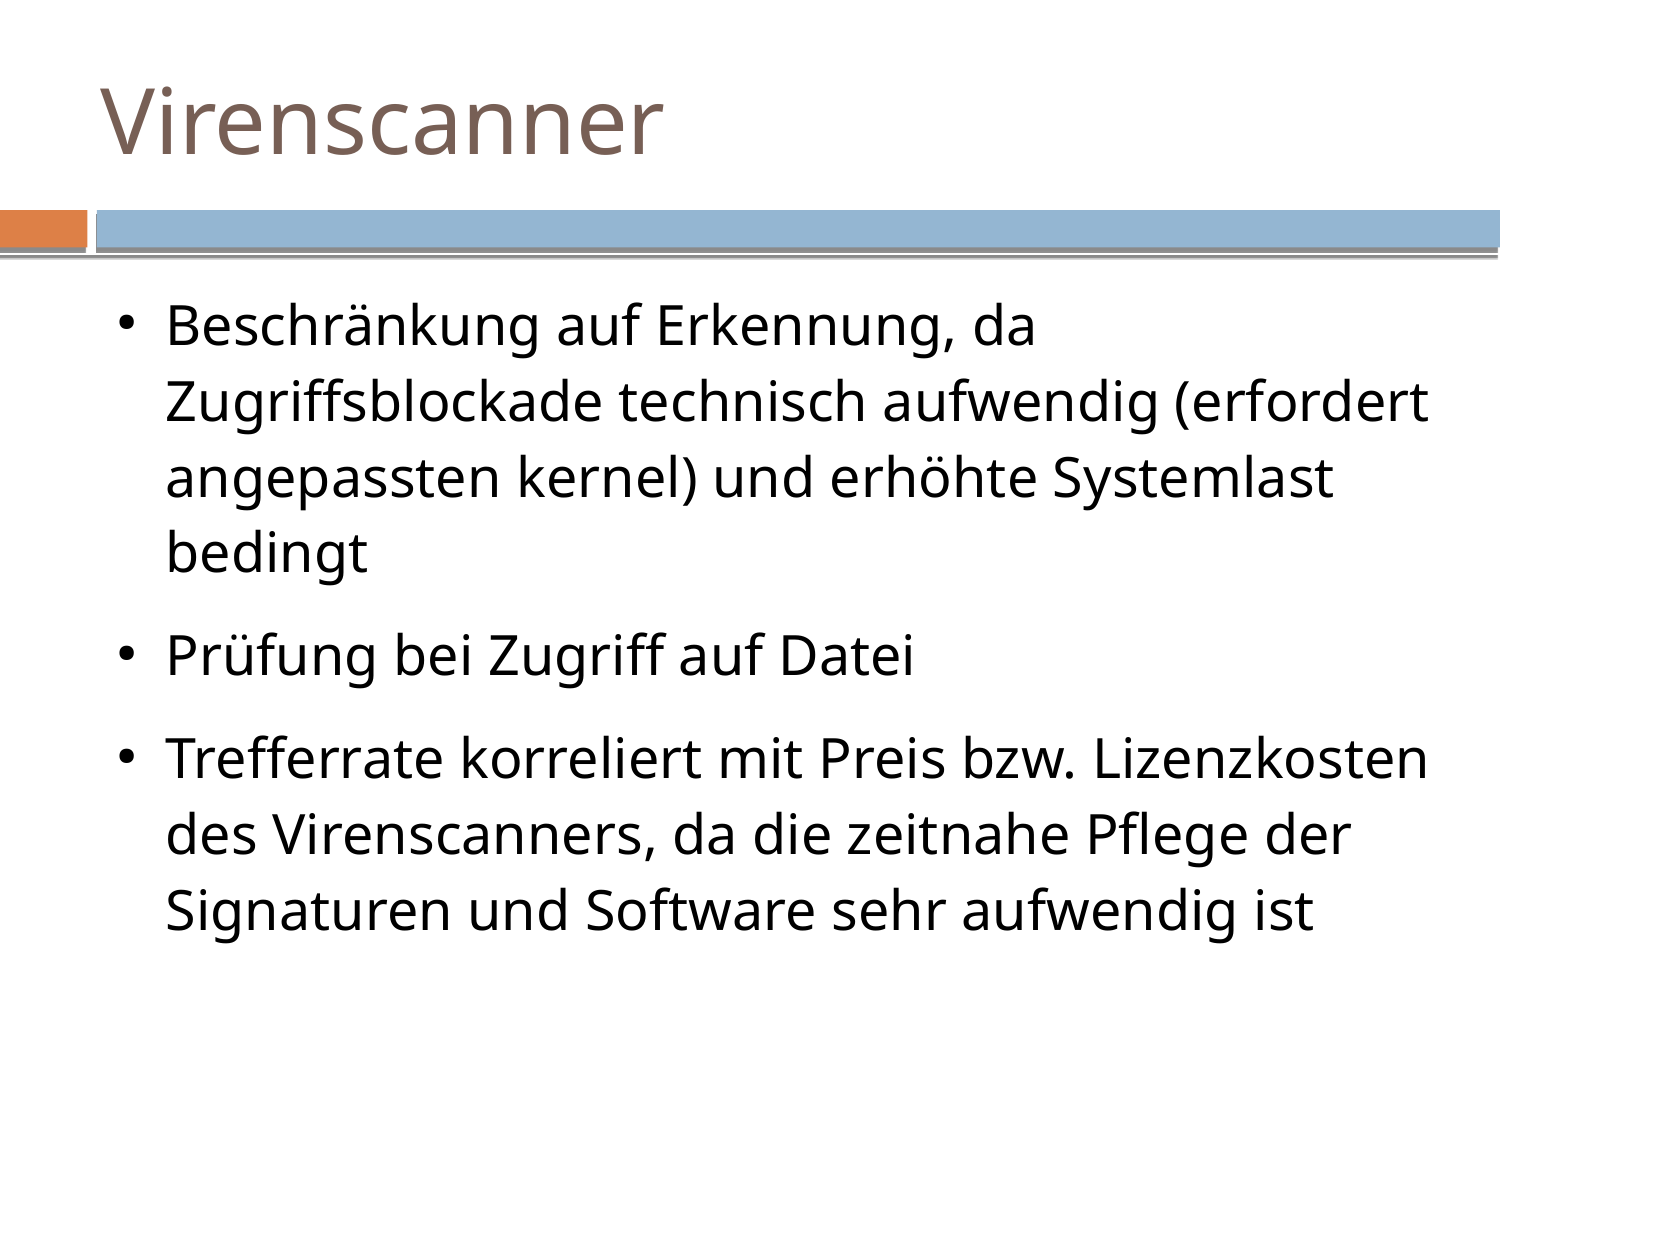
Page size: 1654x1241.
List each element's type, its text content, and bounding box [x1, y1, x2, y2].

title Virenscanner [100, 11, 1607, 226]
list Beschränkung auf Erkennung, da Zugriffsblockade technisch aufwendig (erfordert angepassten kernel) und erhöhte Systemlast bedingt Prüfung bei Zugriff auf Datei Trefferrate korreliert mit Preis bzw. Lizenzkosten des Virenscanners, da die zeitnahe Pflege der Signaturen und Software sehr aufwendig ist [100, 286, 1438, 1024]
